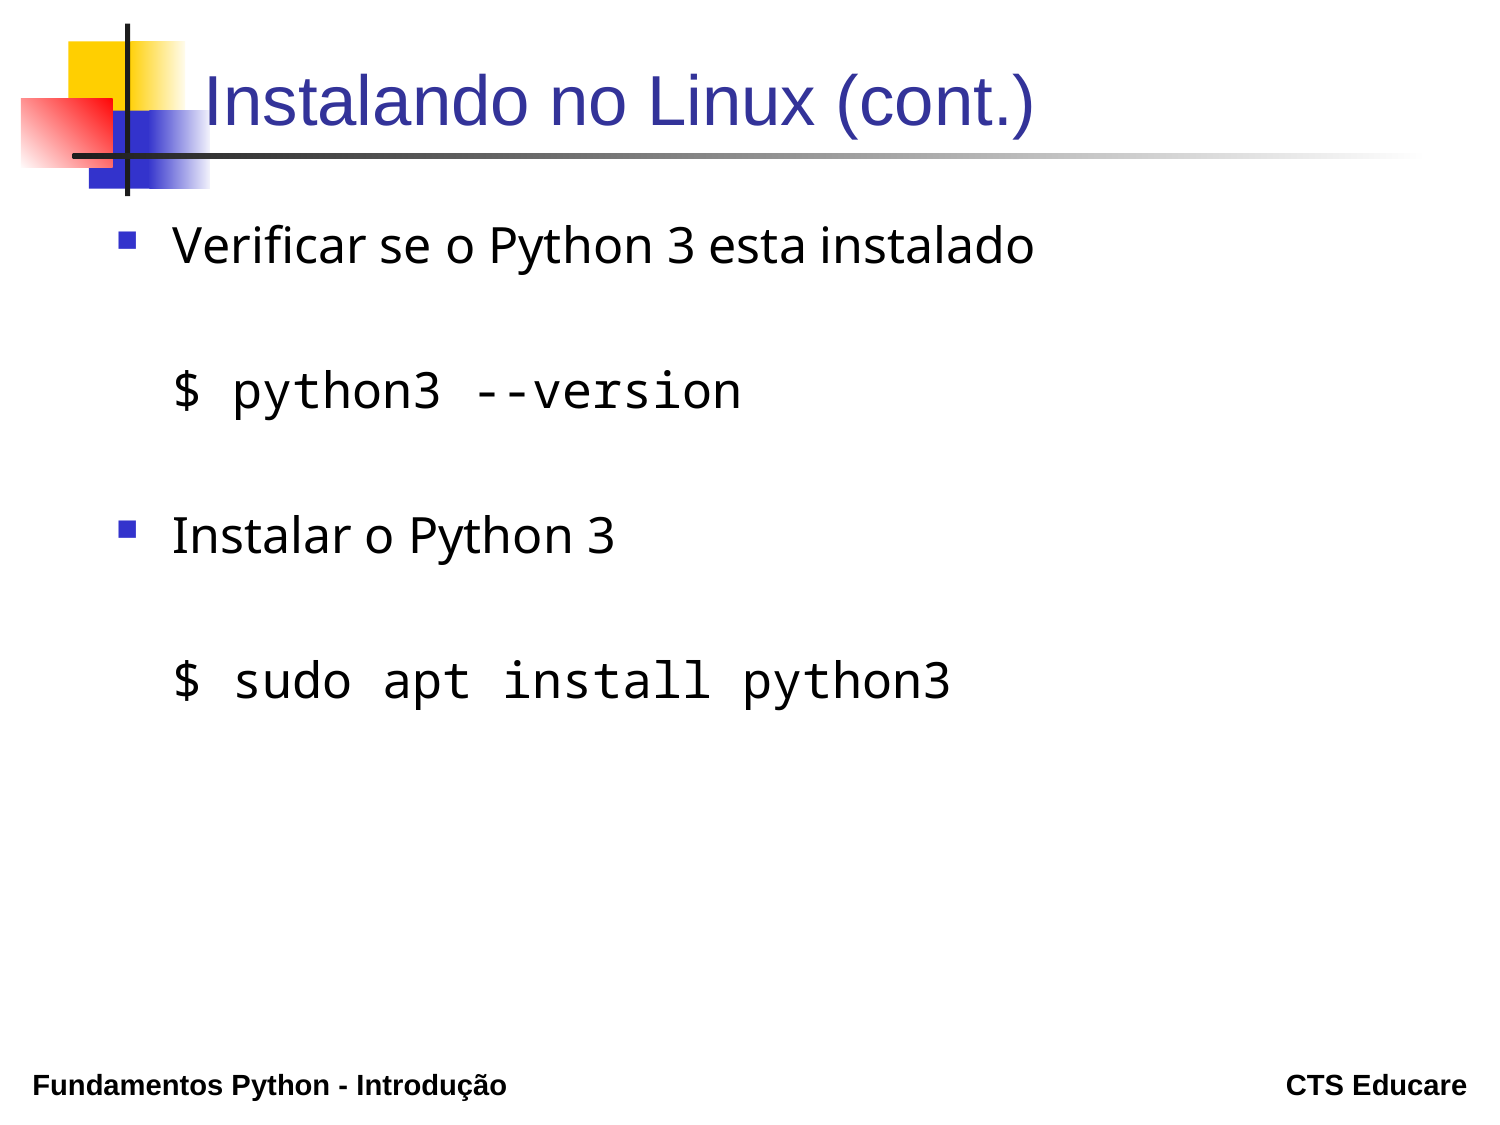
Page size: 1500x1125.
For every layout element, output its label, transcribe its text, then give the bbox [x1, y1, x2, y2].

list Verificar se o Python 3 esta instalado $ python3 --version Instalar o Python 3 $ sudo apt install python3 [100, 206, 1447, 1024]
title Instalando no Linux (cont.) [188, 46, 1468, 149]
